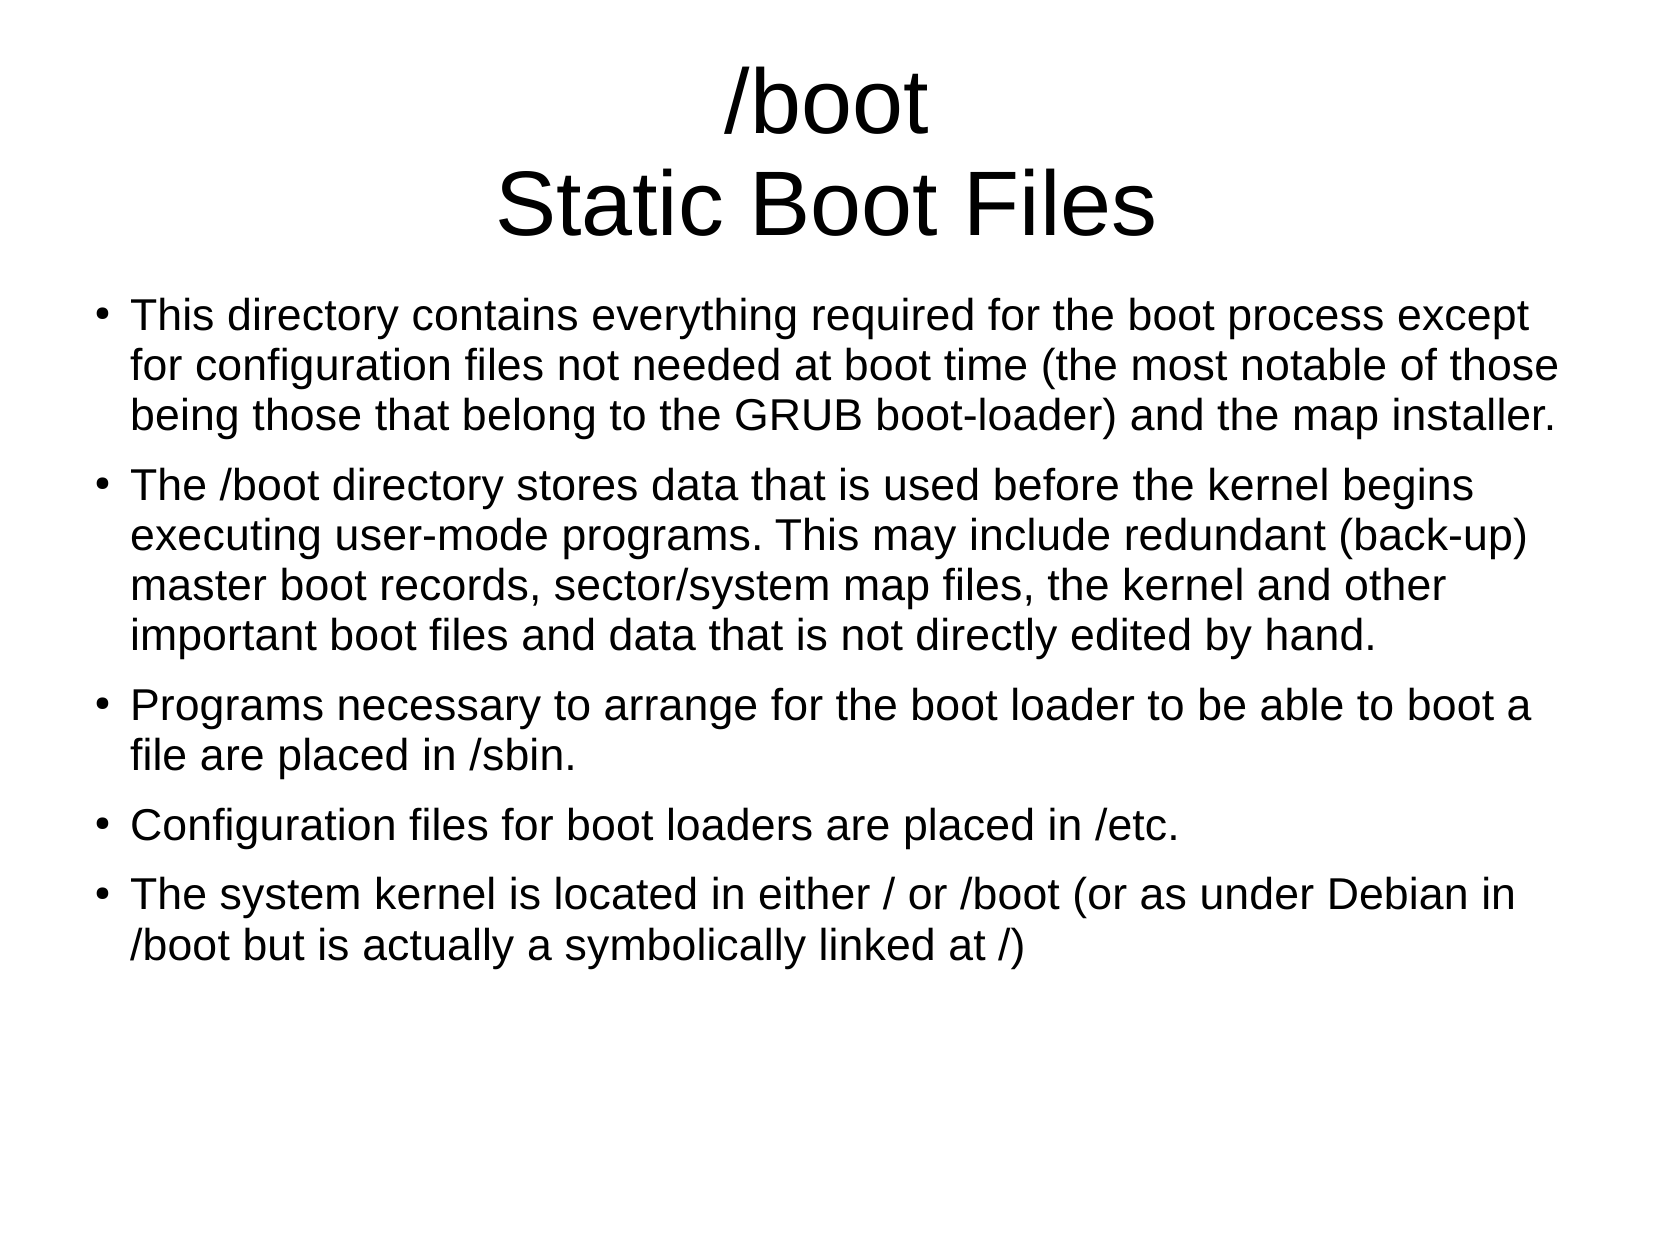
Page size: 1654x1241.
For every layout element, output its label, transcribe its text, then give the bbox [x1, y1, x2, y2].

list This directory contains everything required for the boot process except for configuration files not needed at boot time (the most notable of those being those that belong to the GRUB boot-loader) and the map installer. The /boot directory stores data that is used before the kernel begins executing user-mode programs. This may include redundant (back-up) master boot records, sector/system map files, the kernel and other important boot files and data that is not directly edited by hand. Programs necessary to arrange for the boot loader to be able to boot a file are placed in /sbin. Configuration files for boot loaders are placed in /etc. The system kernel is located in either / or /boot (or as under Debian in /boot but is actually a symbolically linked at /) [82, 290, 1571, 1010]
title /boot Static Boot Files [82, 49, 1571, 257]
